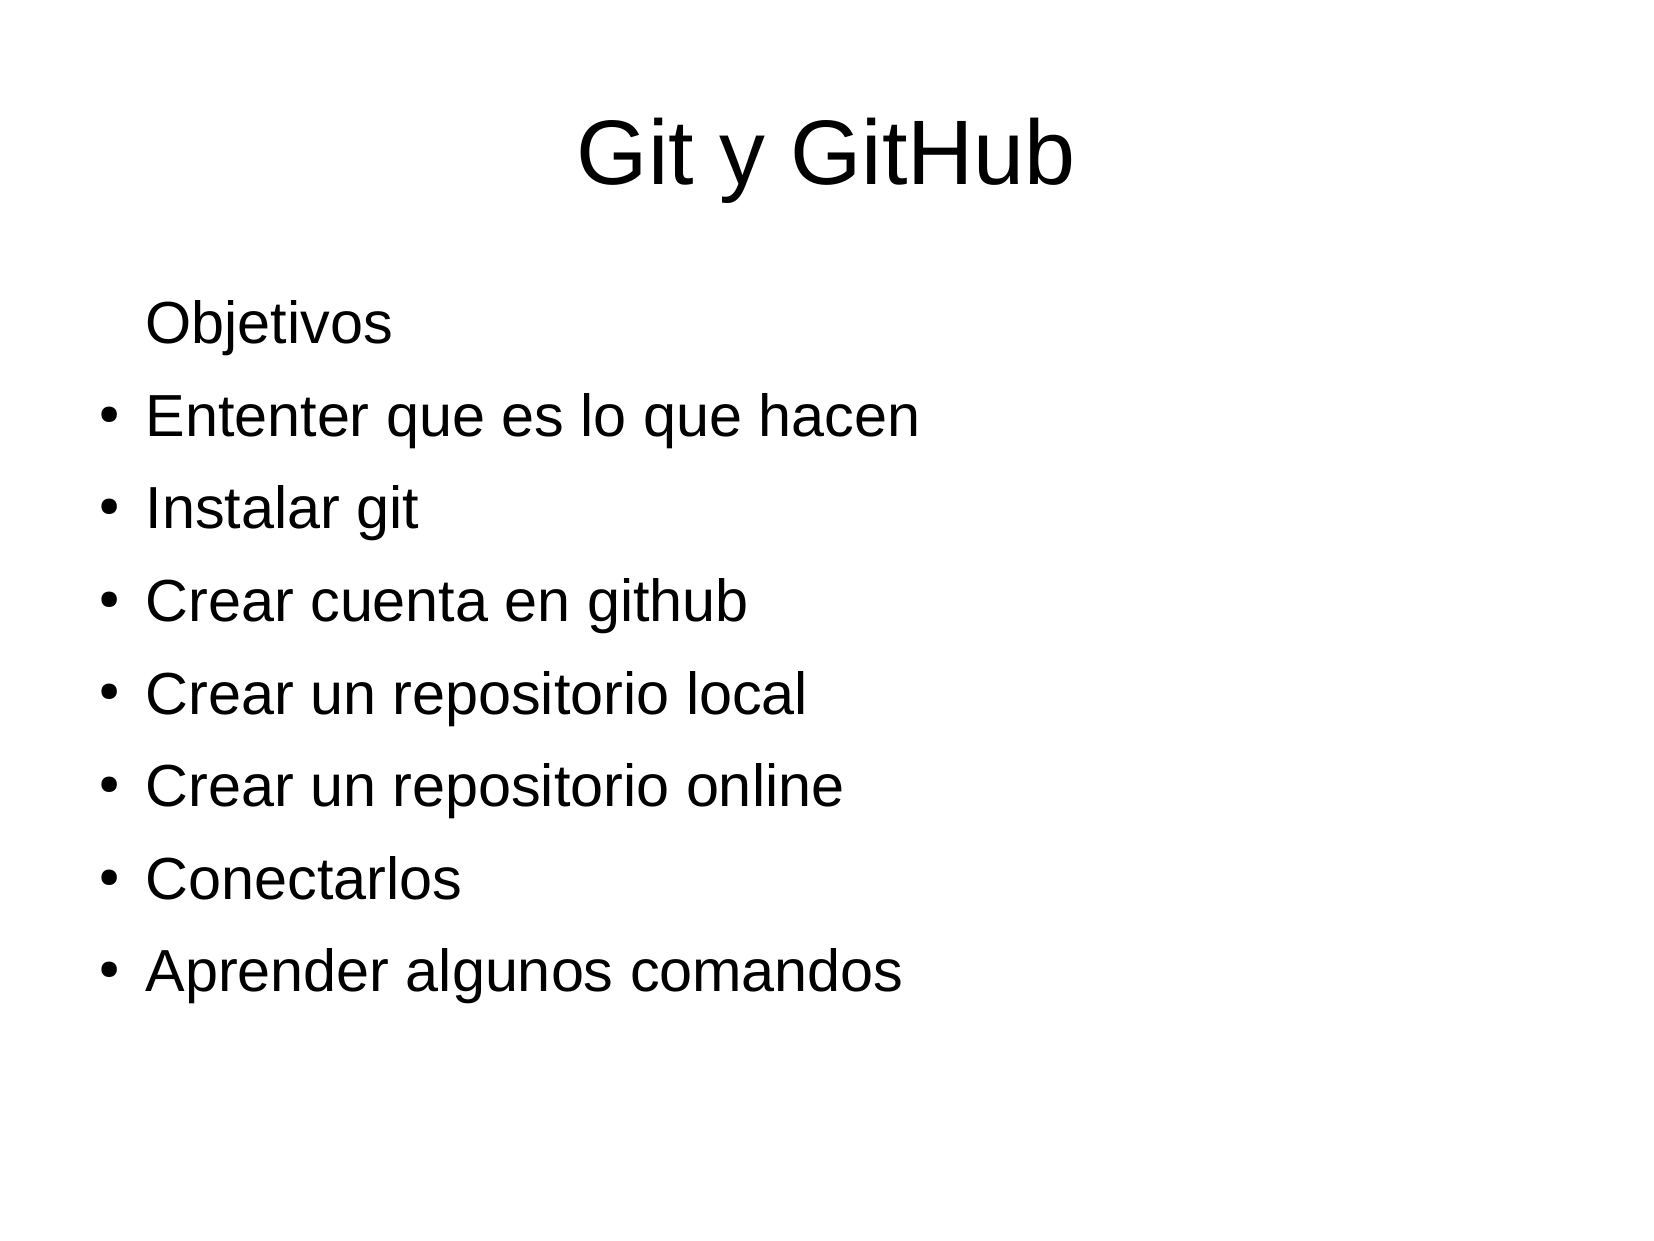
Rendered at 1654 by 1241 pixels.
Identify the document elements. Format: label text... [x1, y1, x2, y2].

list Objetivos Ententer que es lo que hacen Instalar git Crear cuenta en github Crear un repositorio local Crear un repositorio online Conectarlos Aprender algunos comandos [82, 290, 1571, 1010]
title Git y GitHub [82, 49, 1571, 257]
